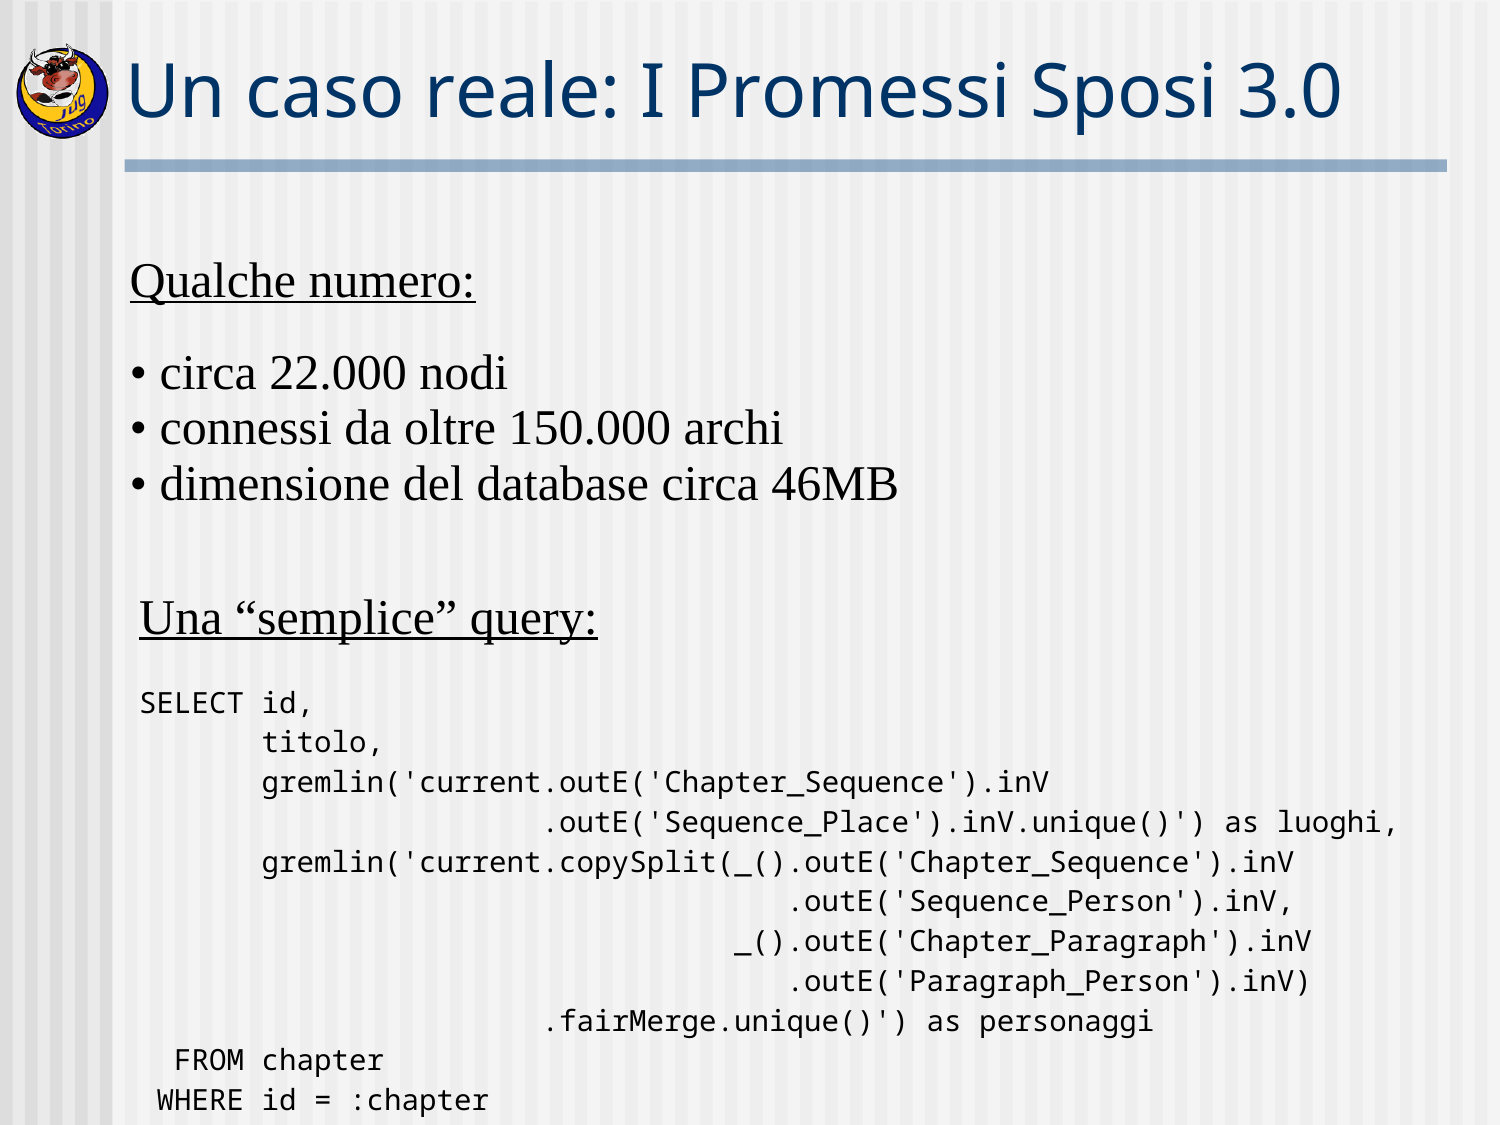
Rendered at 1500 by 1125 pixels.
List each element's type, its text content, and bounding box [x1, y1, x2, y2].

picture [5, 36, 119, 149]
text_box Una “semplice” query: SELECT id, titolo, gremlin('current.outE('Chapter_Sequence').inV .outE('Sequence_Place').inV.unique()') as luoghi, gremlin('current.copySplit(_().outE('Chapter_Sequence').inV .outE('Sequence_Person').inV, _().outE('Chapter_Paragraph').inV .outE('Paragraph_Person').inV) .fairMerge.unique()') as personaggi FROM chapter WHERE id = :chapter [124, 582, 1432, 1011]
title Un caso reale: I Promessi Sposi 3.0 [124, 50, 1482, 138]
text_box Qualche numero: circa 22.000 nodi connessi da oltre 150.000 archi dimensione del database circa 46MB [114, 245, 915, 550]
